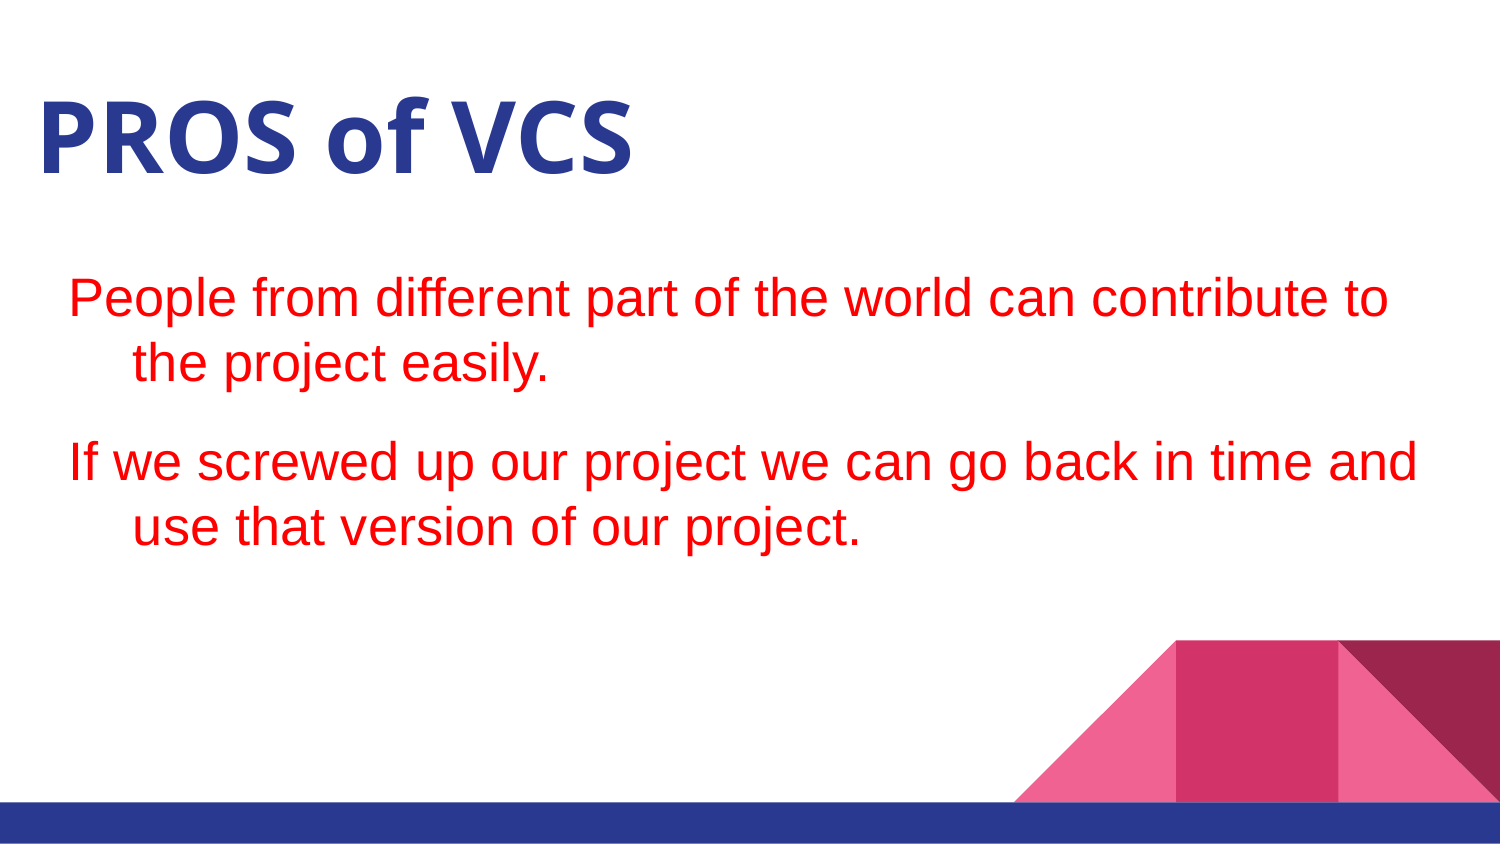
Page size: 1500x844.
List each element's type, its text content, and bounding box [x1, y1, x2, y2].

list People from different part of the world can contribute to the project easily. If we screwed up our project we can go back in time and use that version of our project. [42, 247, 1441, 796]
title PROS of VCS [20, 58, 1449, 159]
